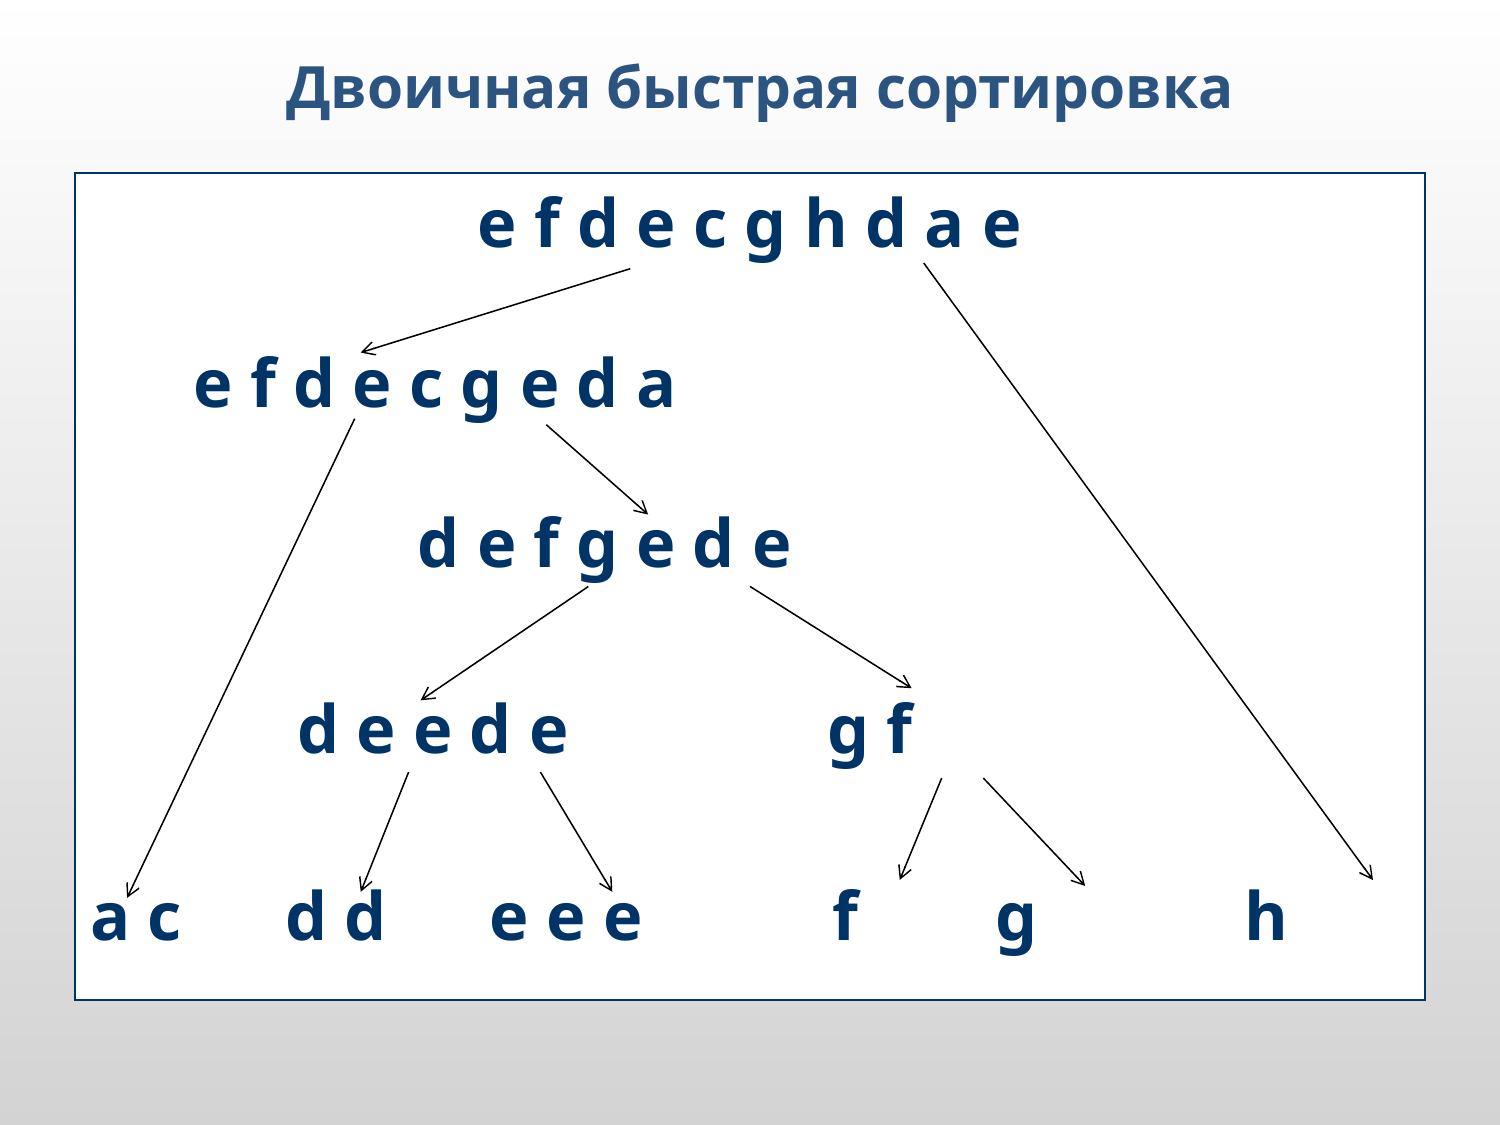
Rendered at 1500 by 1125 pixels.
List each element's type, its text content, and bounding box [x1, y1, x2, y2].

text_box Двоичная быстрая сортировка [85, 47, 1436, 123]
list e f d e c g h d a e e f d e c g e d a d e f g e d e d e e d e g f a c d d e e e f g h [75, 173, 1425, 1000]
